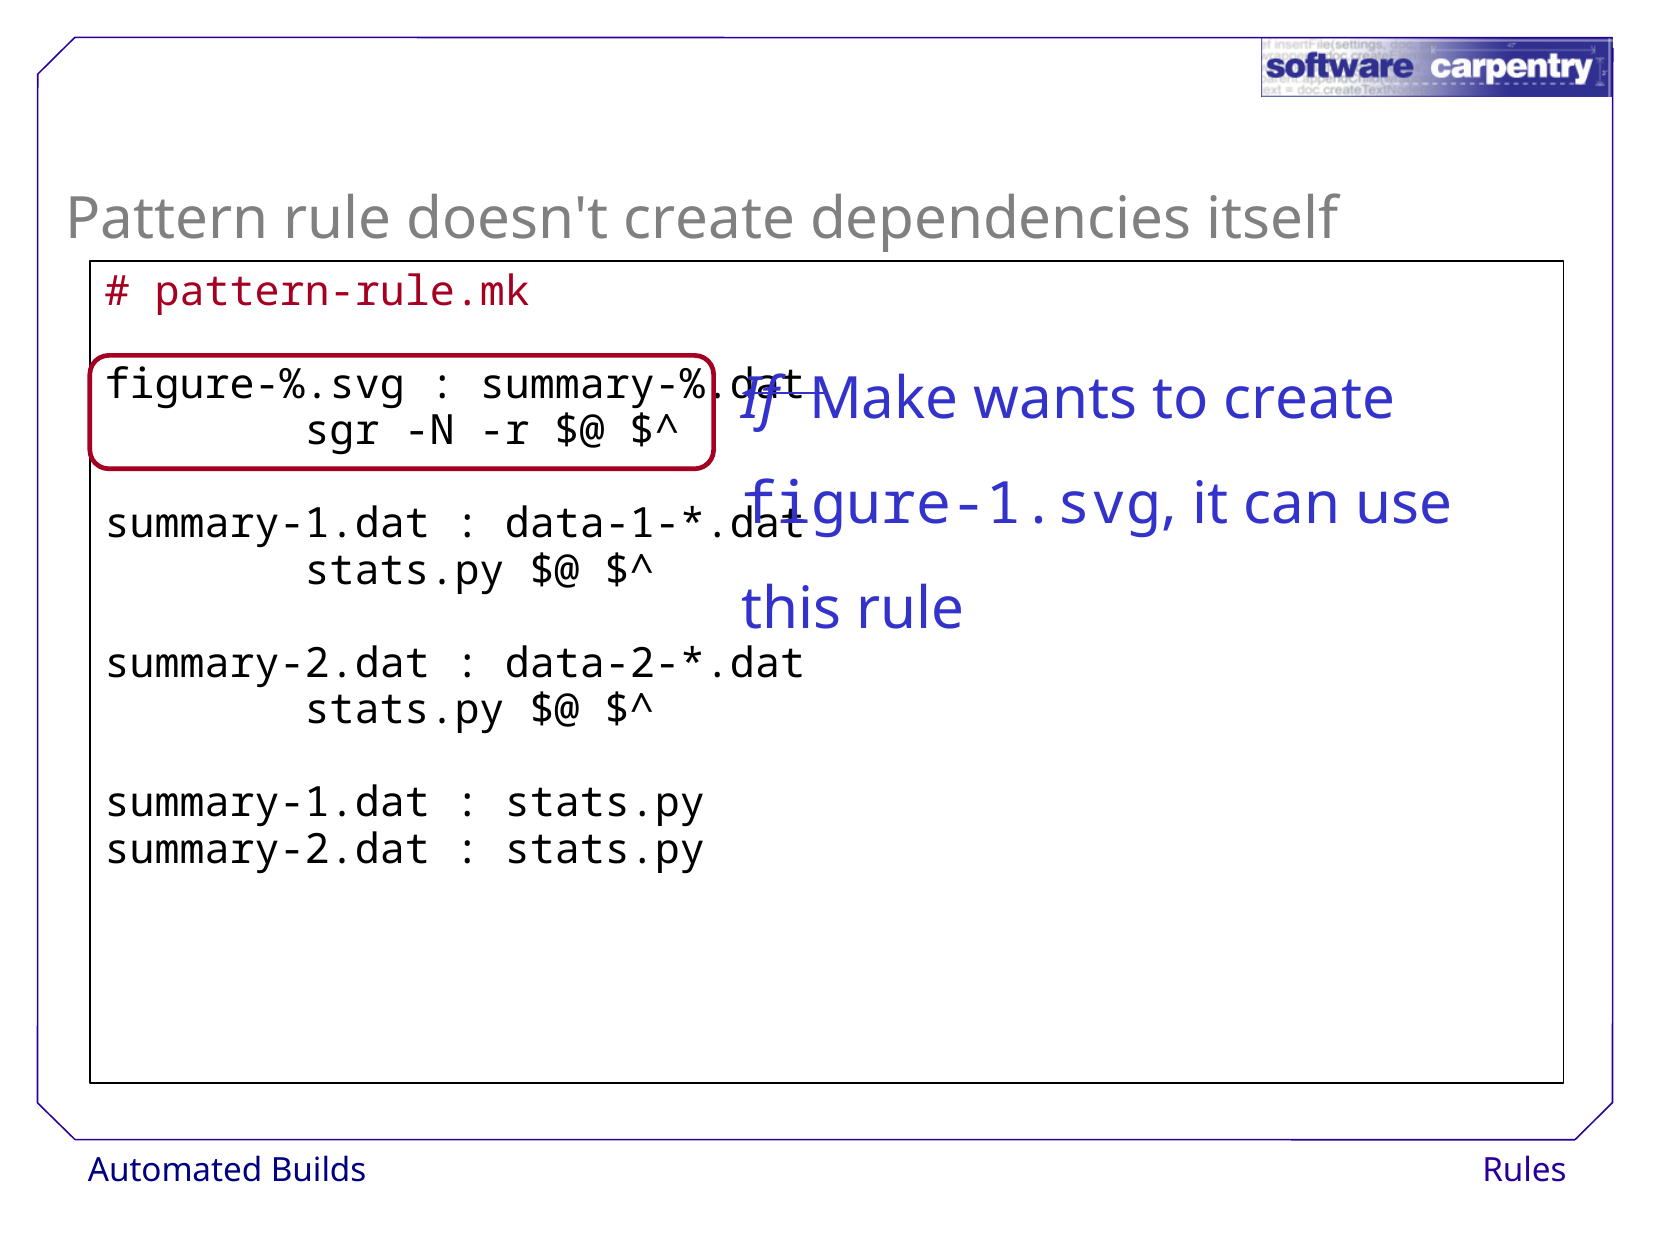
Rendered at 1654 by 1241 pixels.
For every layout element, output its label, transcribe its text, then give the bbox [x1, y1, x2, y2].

text_box # pattern-rule.mk figure-%.svg : summary-%.dat sgr -N -r $@ $^ summary-1.dat : data-1-*.dat stats.py $@ $^ summary-2.dat : data-2-*.dat stats.py $@ $^ summary-1.dat : stats.py summary-2.dat : stats.py [89, 260, 1564, 1084]
text_box # pattern-rule.mk figure-%.svg : summary-%.dat sgr -N -r $@ $^ summary-1.dat : data-1-*.dat stats.py $@ $^ summary-2.dat : data-2-*.dat stats.py $@ $^ summary-1.dat : stats.py summary-2.dat : stats.py [93, 358, 711, 466]
text_box If Make wants to create figure-1.svg, it can use this rule [726, 317, 1618, 649]
text_box Pattern rule doesn't create dependencies itself [50, 138, 1504, 259]
picture [1261, 39, 1613, 97]
